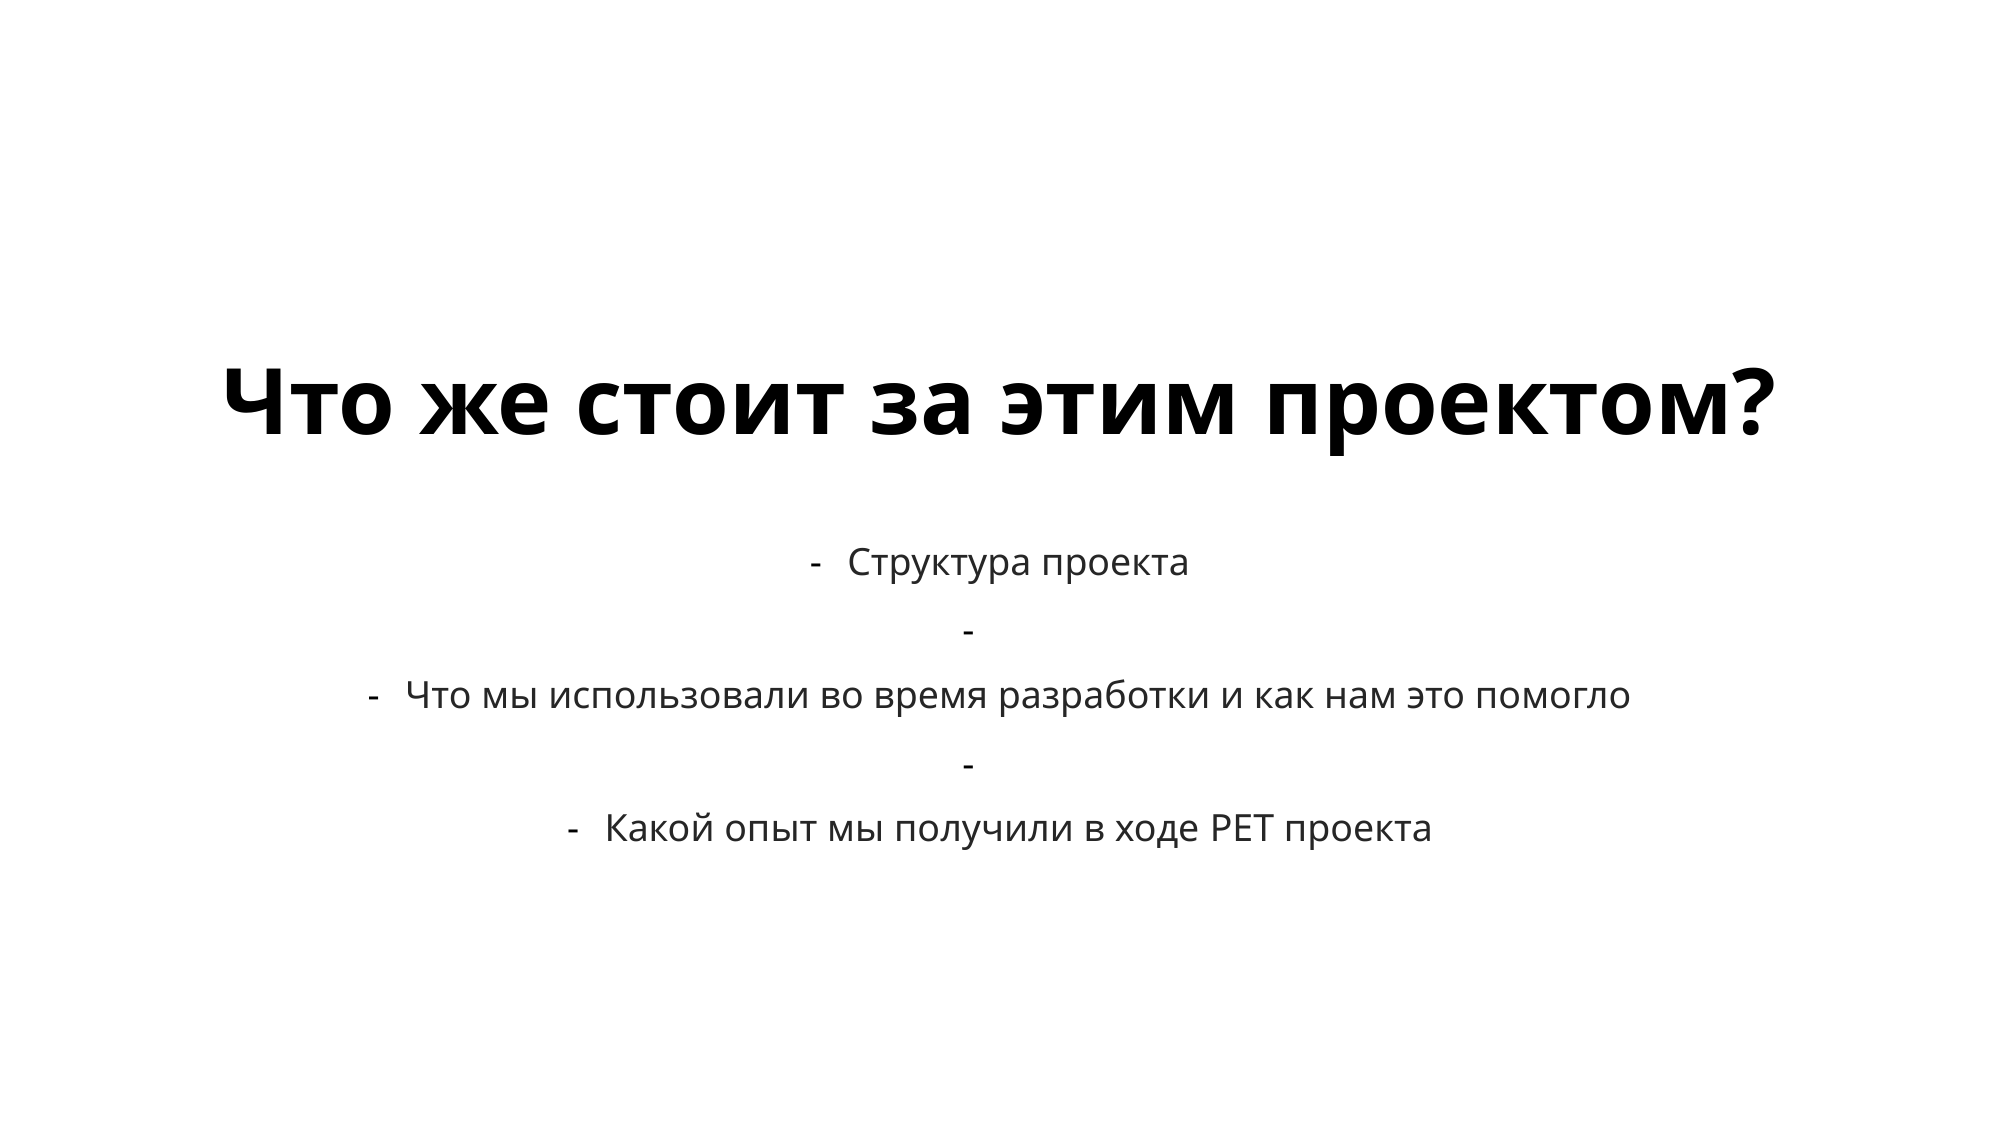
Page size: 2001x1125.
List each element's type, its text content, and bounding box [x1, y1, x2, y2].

title Что же стоит за этим проектом? [137, 295, 1863, 514]
list Структура проекта Что мы использовали во время разработки и как нам это помогло Какой опыт мы получили в ходе PET проекта [137, 535, 1863, 1125]
